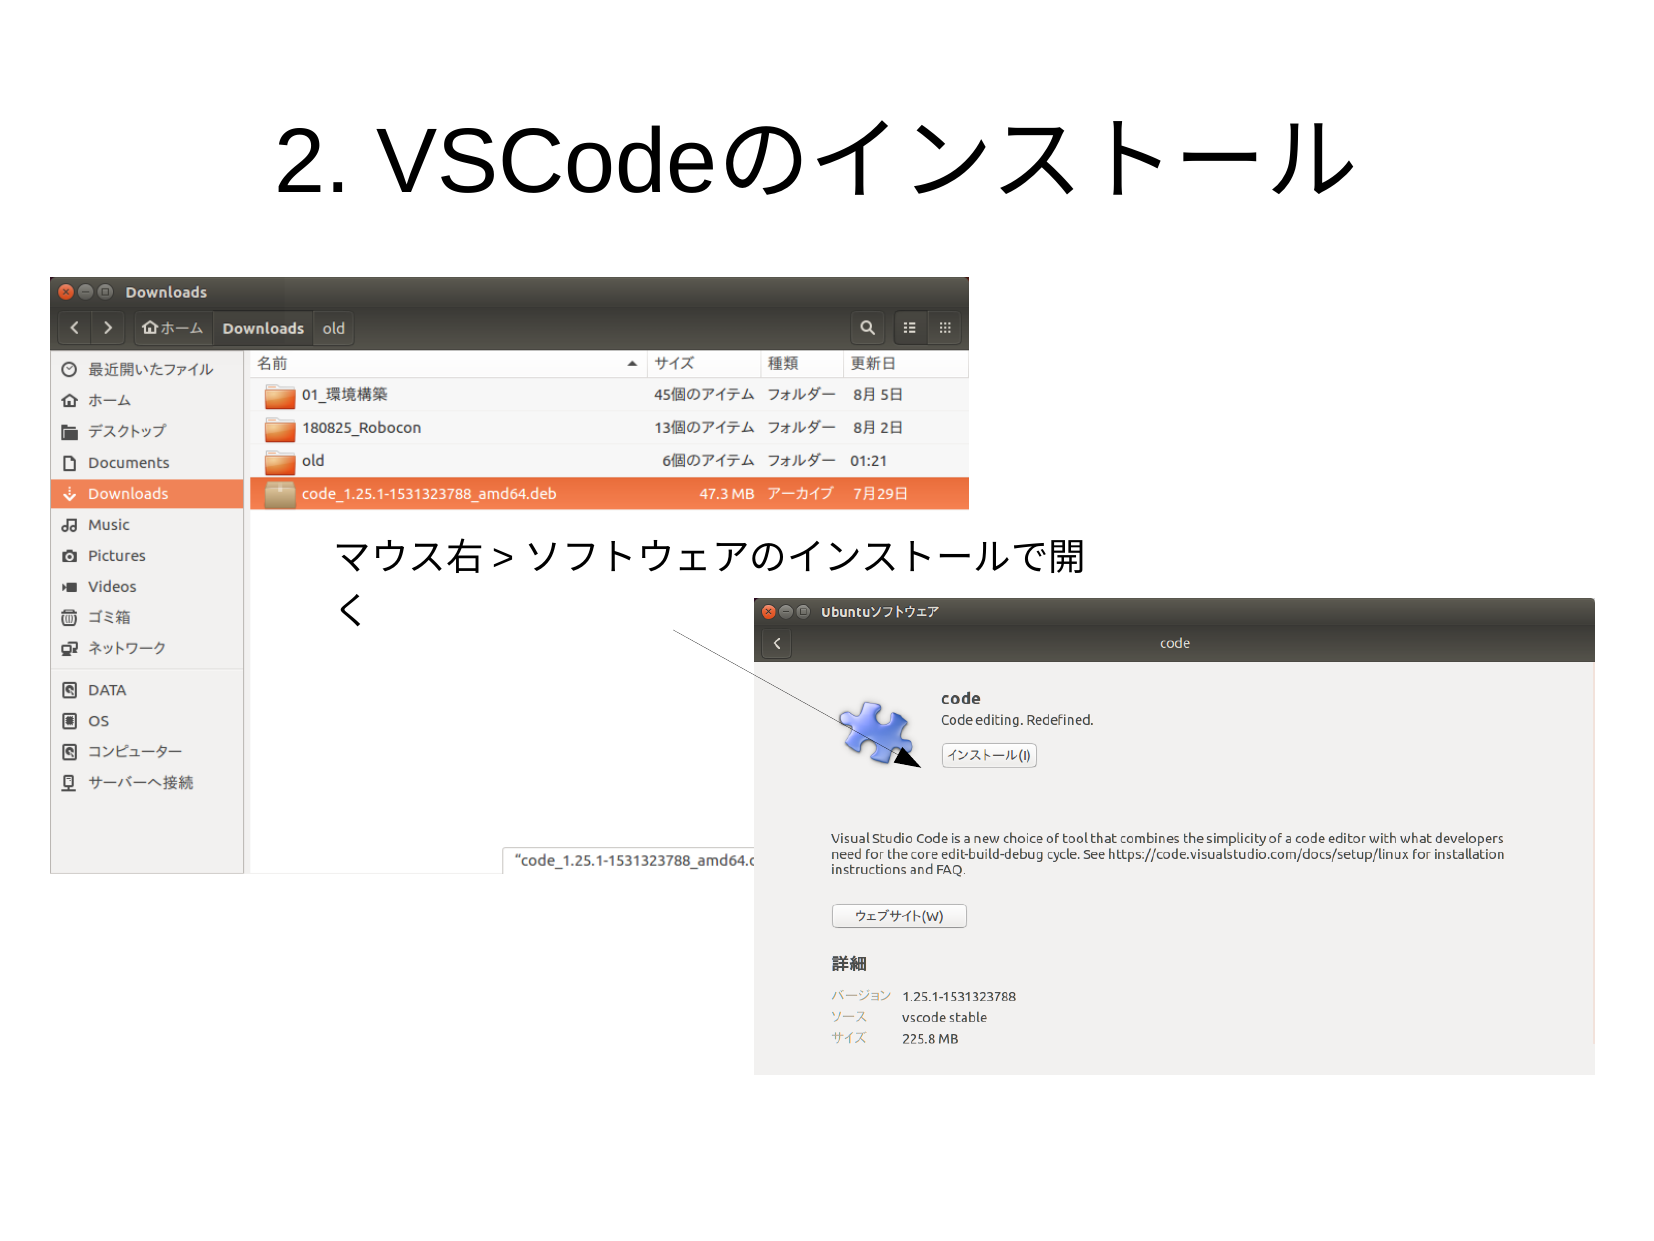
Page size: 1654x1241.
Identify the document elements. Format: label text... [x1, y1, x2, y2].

text_box マウス右 > ソフトウェアのインストールで開く [318, 519, 1111, 630]
picture [50, 277, 1595, 1075]
title 2. VSCodeのインストール [82, 49, 1571, 257]
